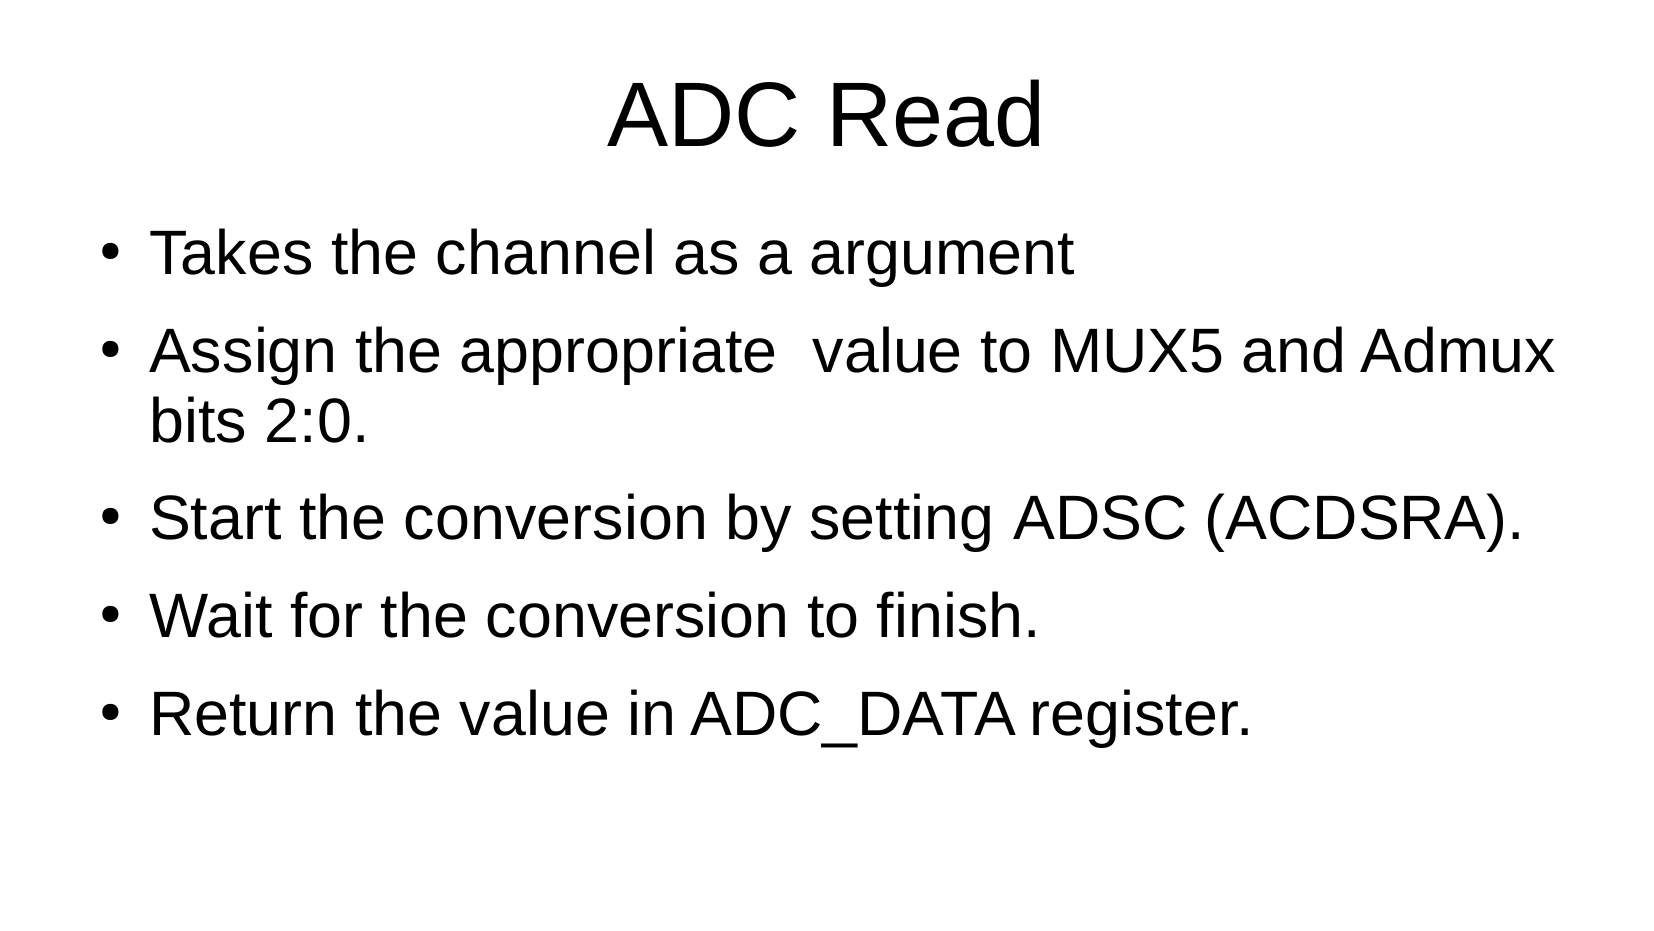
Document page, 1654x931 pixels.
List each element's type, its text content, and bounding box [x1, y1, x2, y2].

list Takes the channel as a argument Assign the appropriate value to MUX5 and Admux bits 2:0. Start the conversion by setting ADSC (ACDSRA). Wait for the conversion to finish. Return the value in ADC_DATA register. [82, 217, 1571, 758]
title ADC Read [82, 37, 1571, 193]
